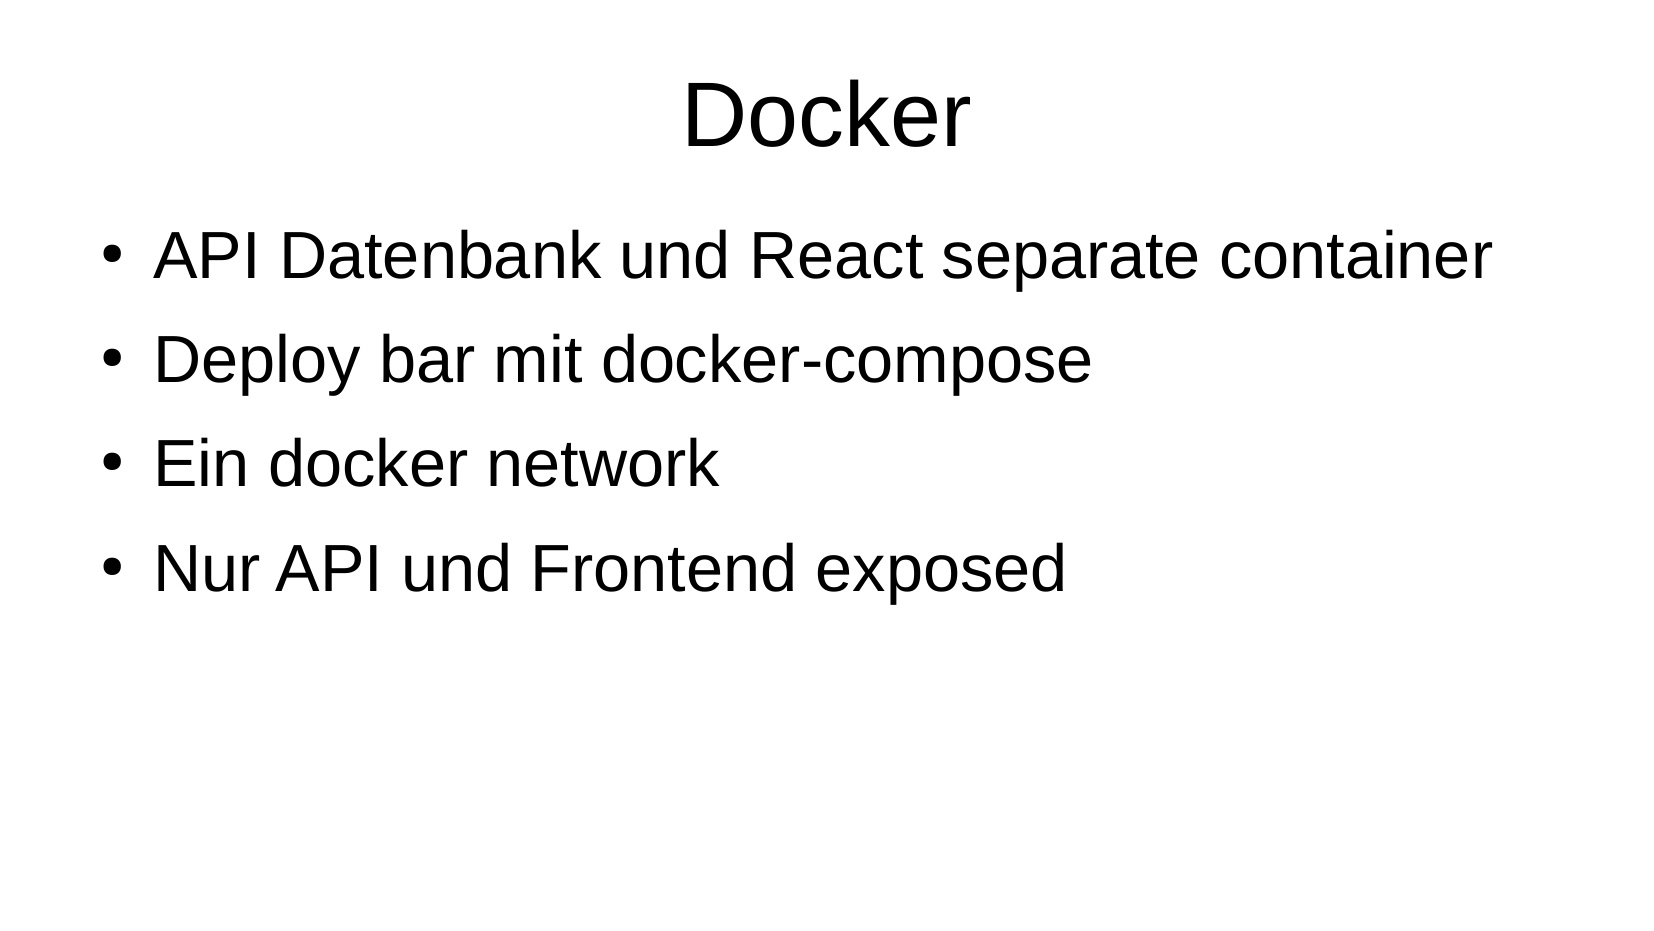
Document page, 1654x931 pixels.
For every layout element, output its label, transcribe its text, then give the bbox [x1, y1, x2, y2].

list API Datenbank und React separate container Deploy bar mit docker-compose Ein docker network Nur API und Frontend exposed [82, 217, 1571, 758]
title Docker [82, 37, 1571, 193]
